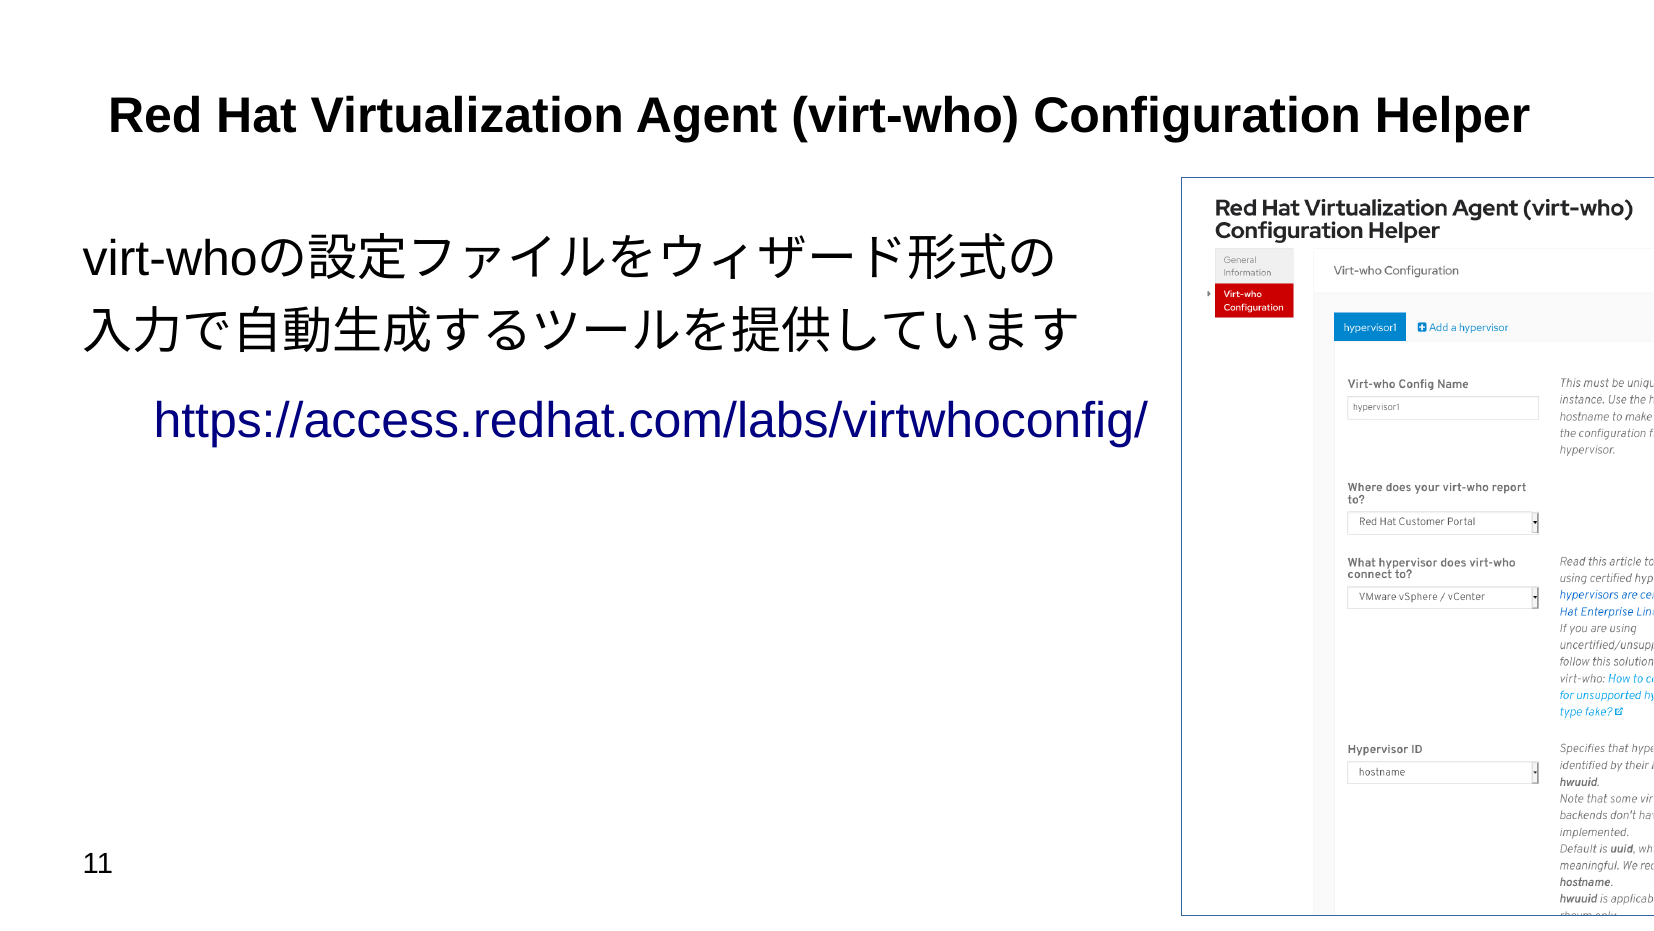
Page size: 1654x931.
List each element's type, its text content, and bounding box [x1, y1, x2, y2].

picture [1181, 177, 1654, 916]
list virt-whoの設定ファイルをウィザード形式の 入力で自動生成するツールを提供しています https://access.redhat.com/labs/virtwhoconfig/ [82, 217, 1181, 827]
title Red Hat Virtualization Agent (virt-who) Configuration Helper [82, 37, 1571, 193]
